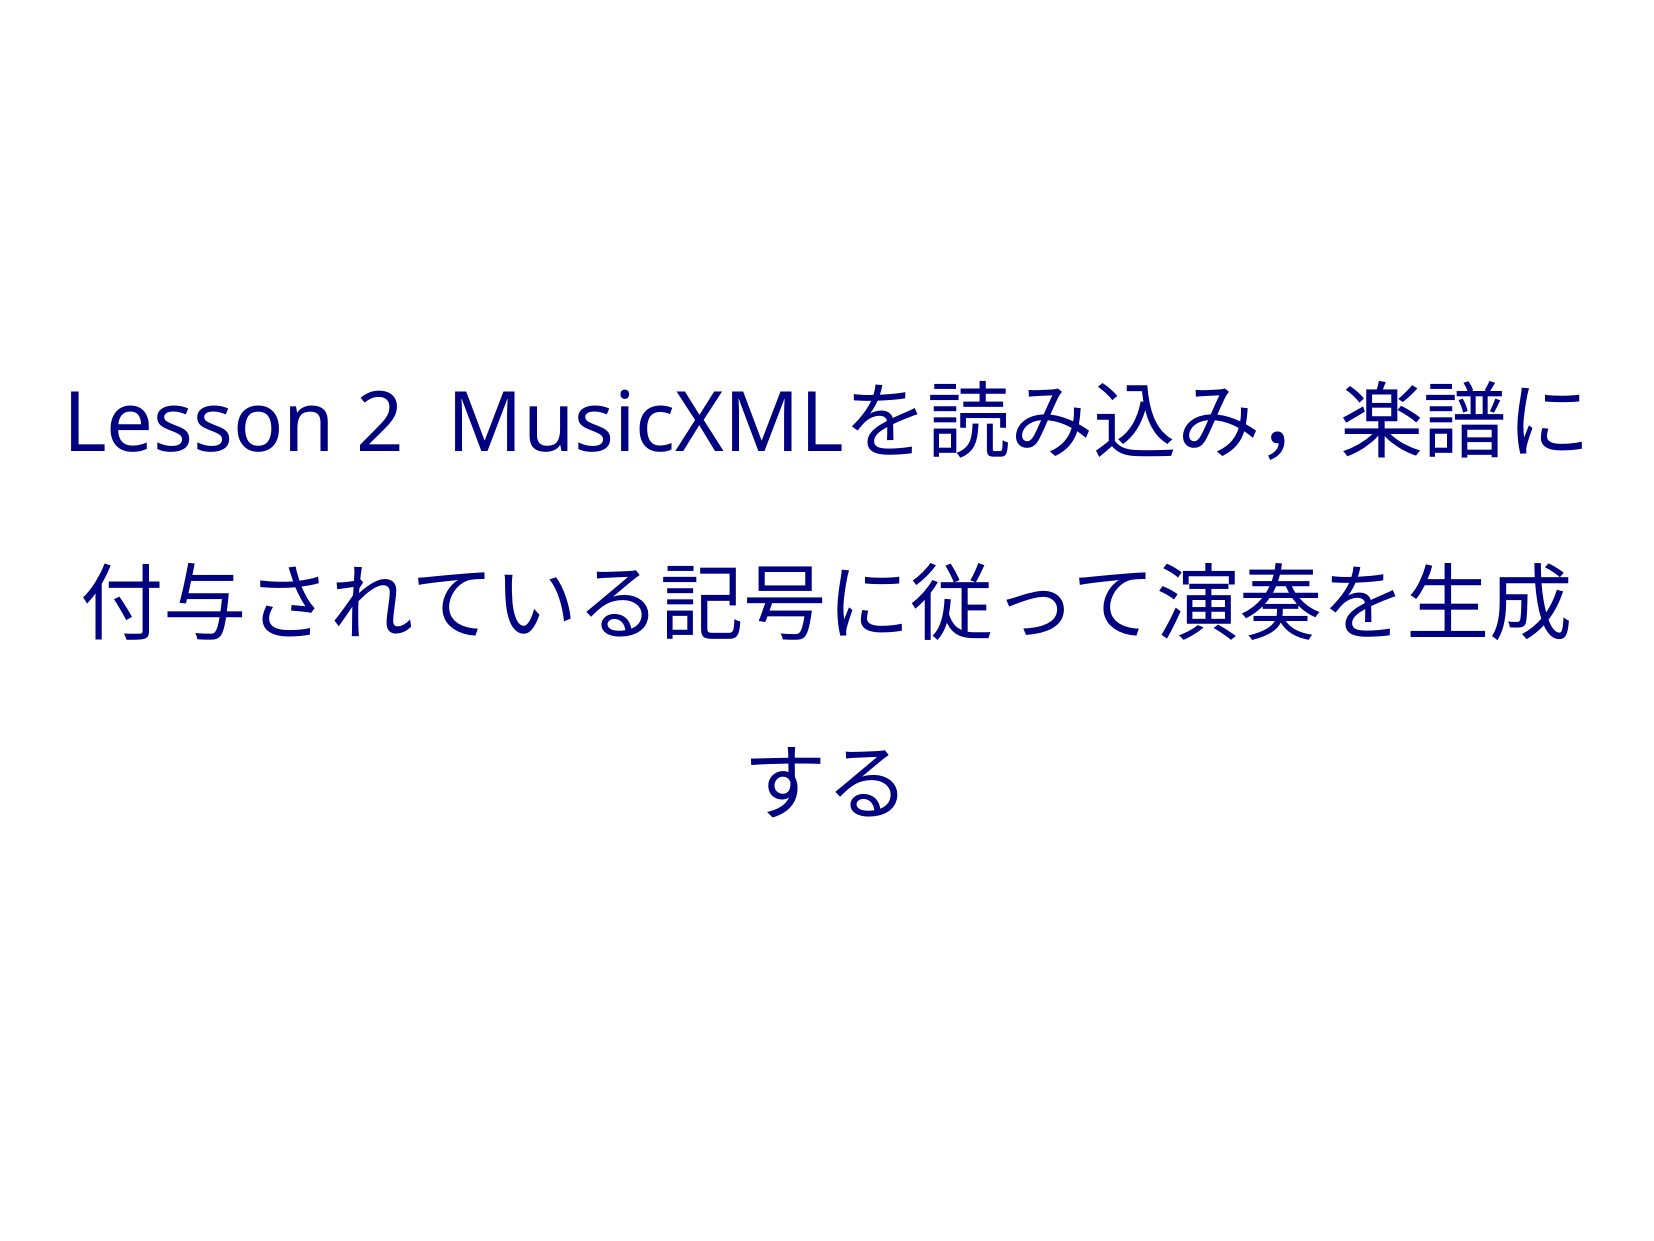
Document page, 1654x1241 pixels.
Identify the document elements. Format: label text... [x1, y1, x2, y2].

title Lesson 2 MusicXMLを読み込み，楽譜に 付与されている記号に従って演奏を生成する [41, 454, 1613, 679]
